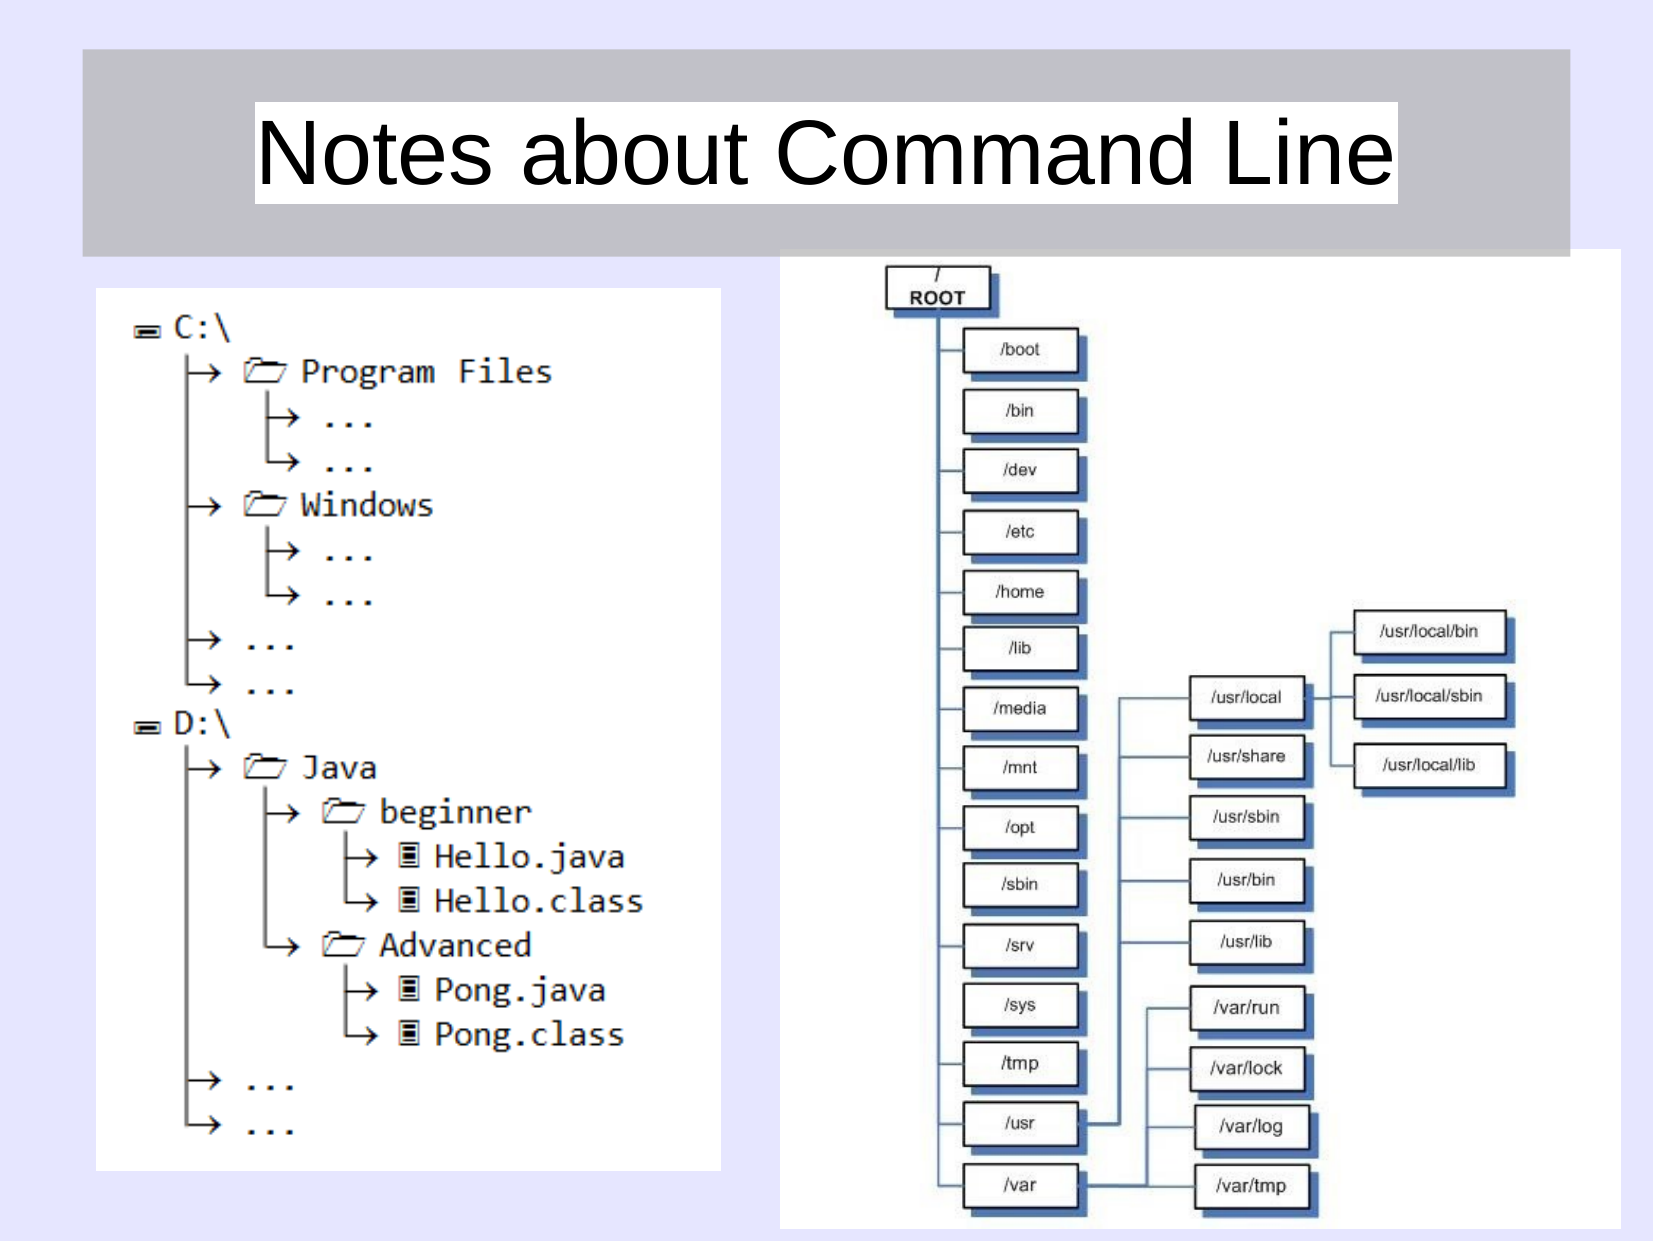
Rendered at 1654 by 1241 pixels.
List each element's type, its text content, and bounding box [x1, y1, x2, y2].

picture [96, 288, 721, 1171]
title Notes about Command Line [82, 49, 1571, 257]
picture [780, 249, 1621, 1229]
